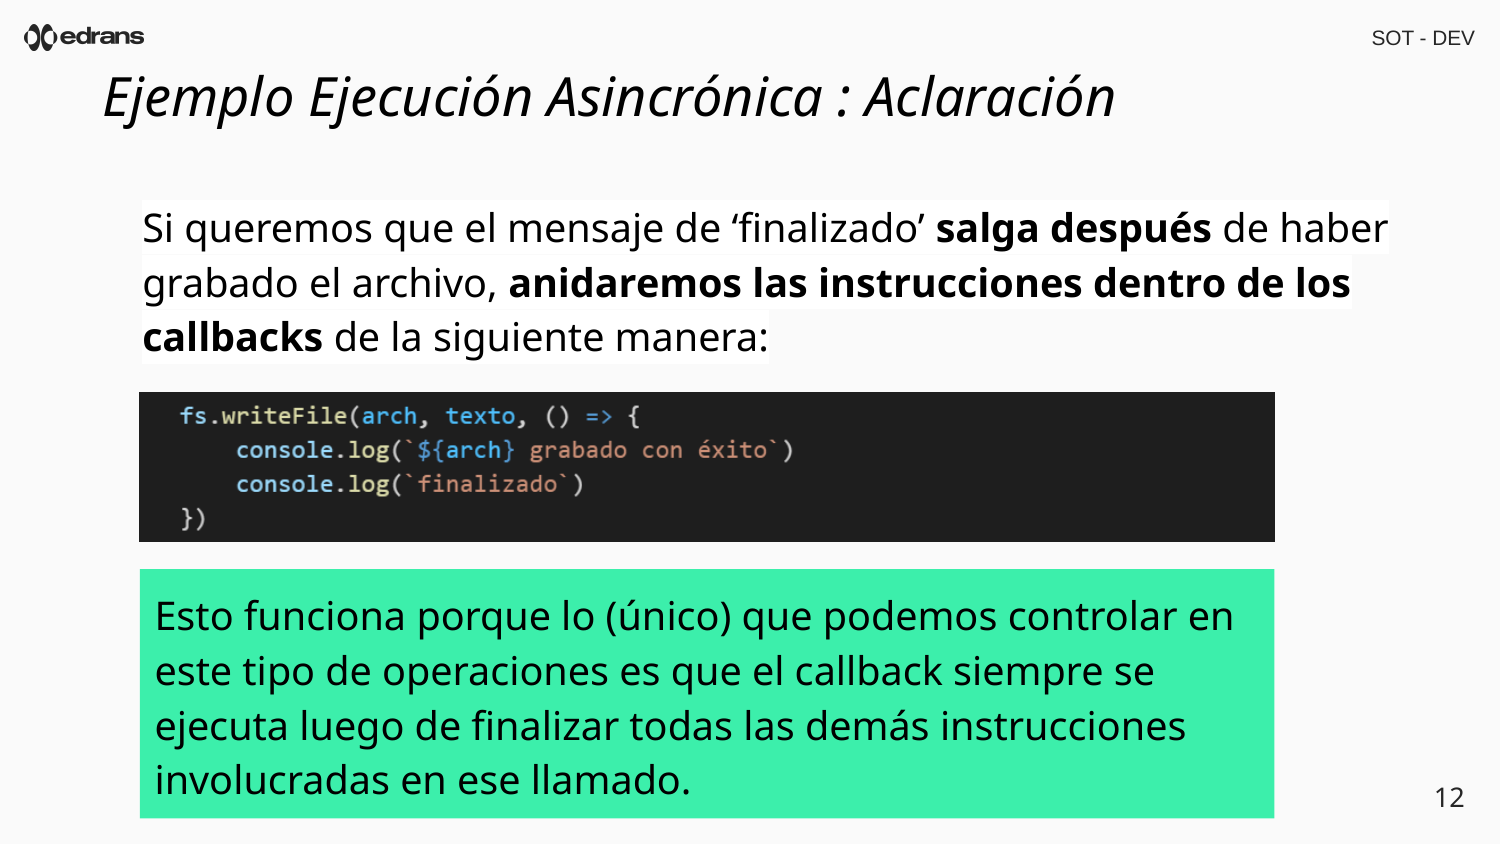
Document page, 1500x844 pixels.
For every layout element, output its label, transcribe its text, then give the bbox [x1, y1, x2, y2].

text_box Si queremos que el mensaje de ‘finalizado’ salga después de haber grabado el archivo, anidaremos las instrucciones dentro de los callbacks de la siguiente manera: [127, 181, 1436, 382]
picture [24, 24, 144, 51]
slide_number <número> [1389, 764, 1480, 830]
text_box Esto funciona porque lo (único) que podemos controlar en este tipo de operaciones es que el callback siempre se ejecuta luego de finalizar todas las demás instrucciones involucradas en ese llamado. [139, 569, 1275, 819]
text_box SOT - DEV [1266, 24, 1475, 51]
text_box Ejemplo Ejecución Asincrónica : Aclaración [87, 47, 1271, 146]
picture [139, 392, 1275, 542]
